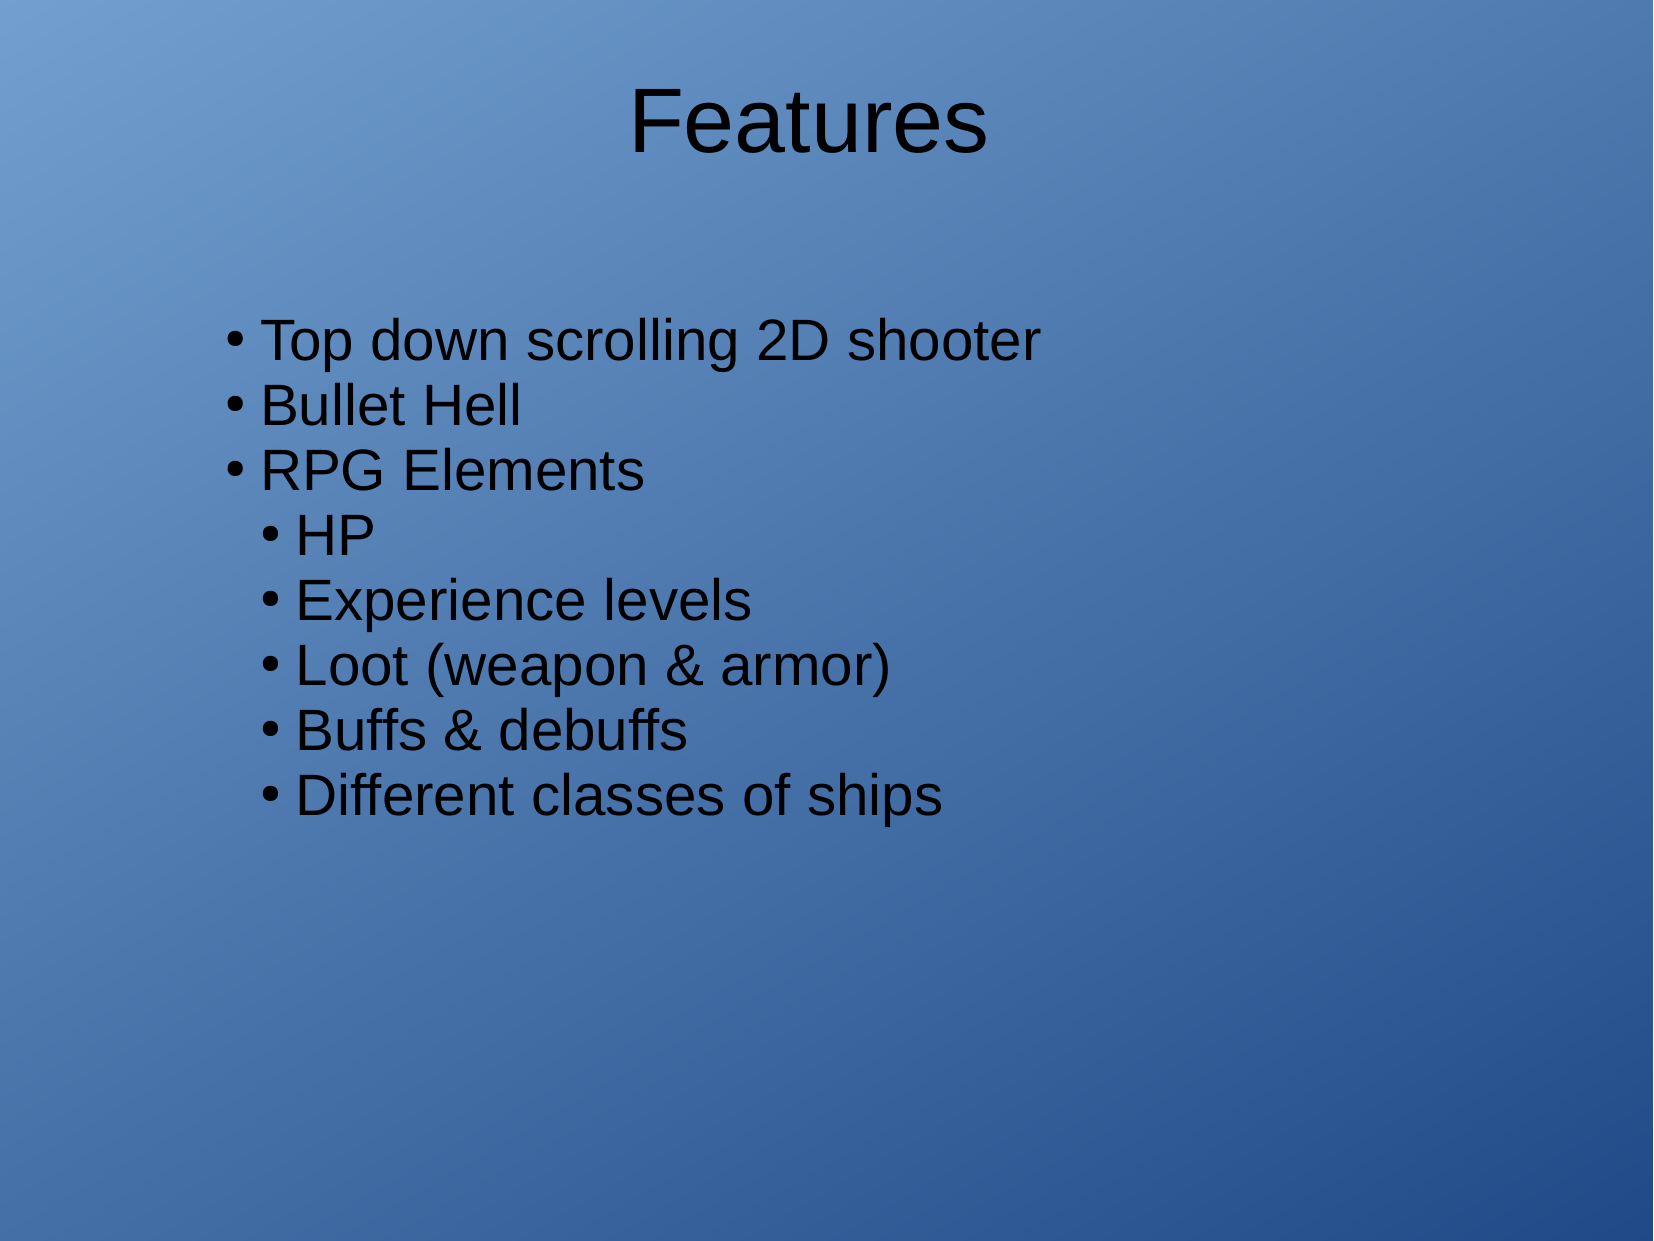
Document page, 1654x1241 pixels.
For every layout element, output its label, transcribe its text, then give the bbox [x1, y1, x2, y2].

text_box Features [613, 62, 1006, 181]
text_box Top down scrolling 2D shooter Bullet Hell RPG Elements HP Experience levels Loot (weapon & armor) Buffs & debuffs Different classes of ships [210, 300, 1058, 835]
